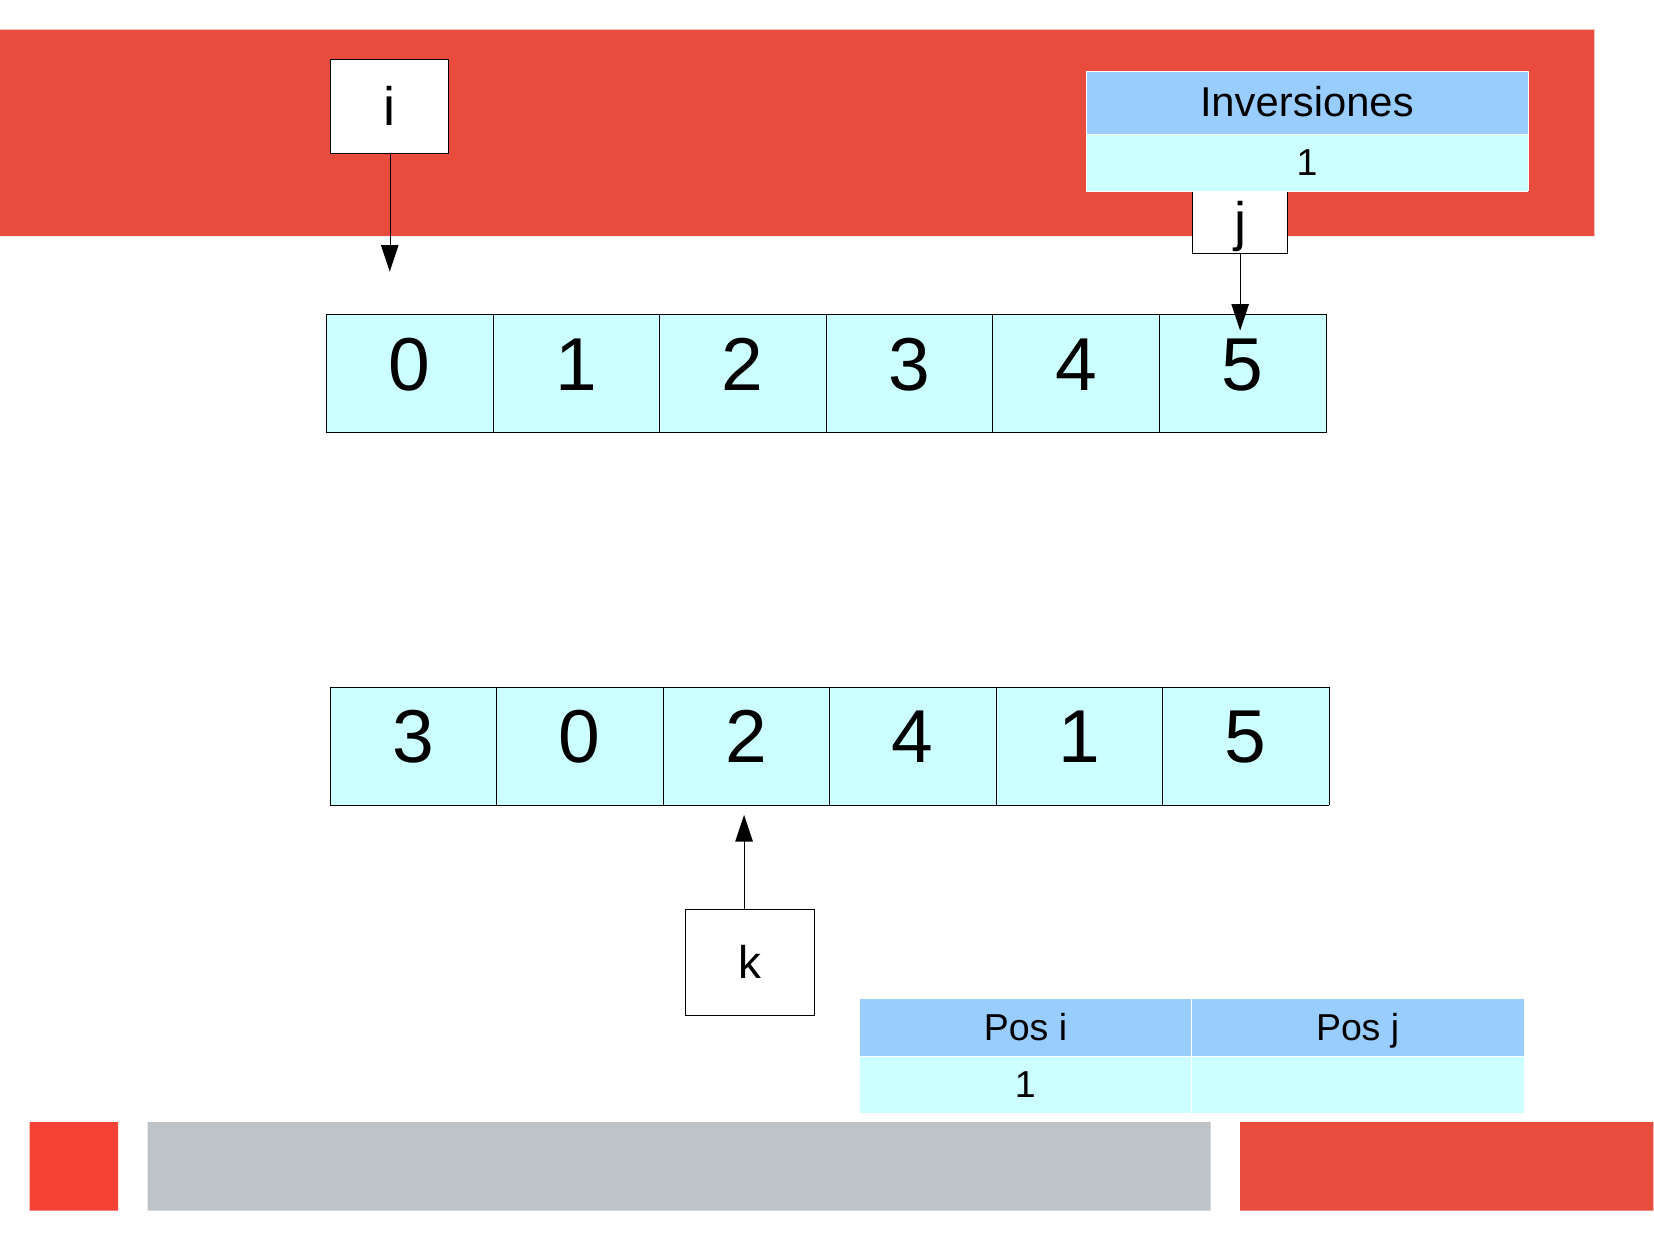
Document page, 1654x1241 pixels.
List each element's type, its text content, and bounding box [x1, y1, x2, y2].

table_header 2 [660, 315, 826, 432]
table_header 3 [331, 688, 496, 805]
table_header Pos j [1192, 999, 1524, 1056]
table_header 4 [830, 688, 996, 805]
table_cell 1 [1087, 135, 1528, 191]
table_cell [1192, 1057, 1524, 1113]
table_header 5 [1163, 688, 1329, 805]
table_header Pos i [860, 999, 1191, 1056]
table_cell 1 [860, 1057, 1191, 1113]
table_header 0 [497, 688, 663, 805]
table_header 1 [494, 315, 659, 432]
table_header Inversiones [1087, 72, 1528, 134]
table_header 1 [997, 688, 1162, 805]
table_header 4 [993, 315, 1159, 432]
text_box k [685, 909, 815, 1016]
table_header 2 [664, 688, 829, 805]
table_header 3 [827, 315, 992, 432]
table_header 0 [327, 315, 493, 432]
table_header 5 [1160, 315, 1326, 432]
text_box i [330, 59, 449, 154]
text_box j [1192, 192, 1288, 254]
